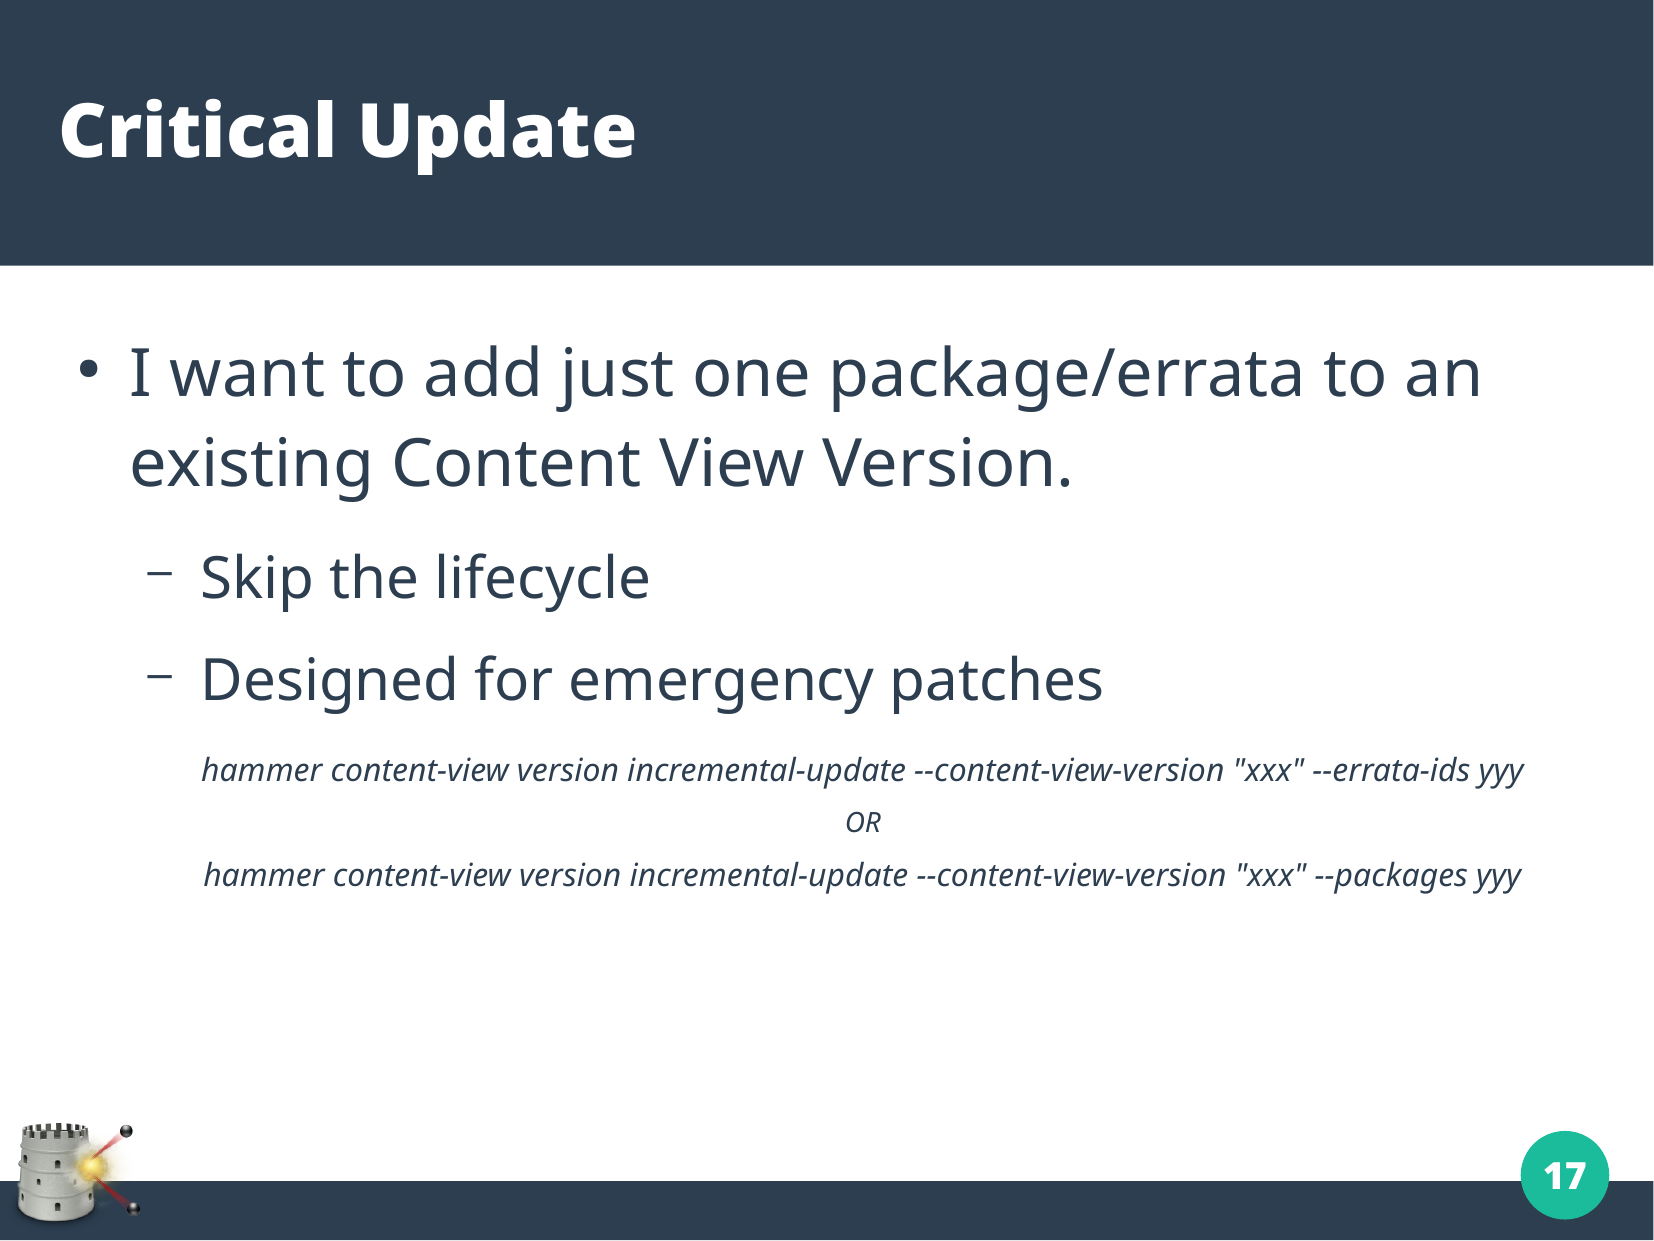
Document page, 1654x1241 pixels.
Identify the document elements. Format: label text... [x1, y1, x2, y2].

title Critical Update [59, 49, 1595, 207]
text_box hammer content-view version incremental-update --content-view-version "xxx" --errata-ids yyy OR hammer content-view version incremental-update --content-view-version "xxx" --packages yyy [4, 747, 1654, 898]
picture [5, 1104, 148, 1241]
list I want to add just one package/errata to an existing Content View Version. Skip the lifecycle Designed for emergency patches [59, 324, 1595, 745]
